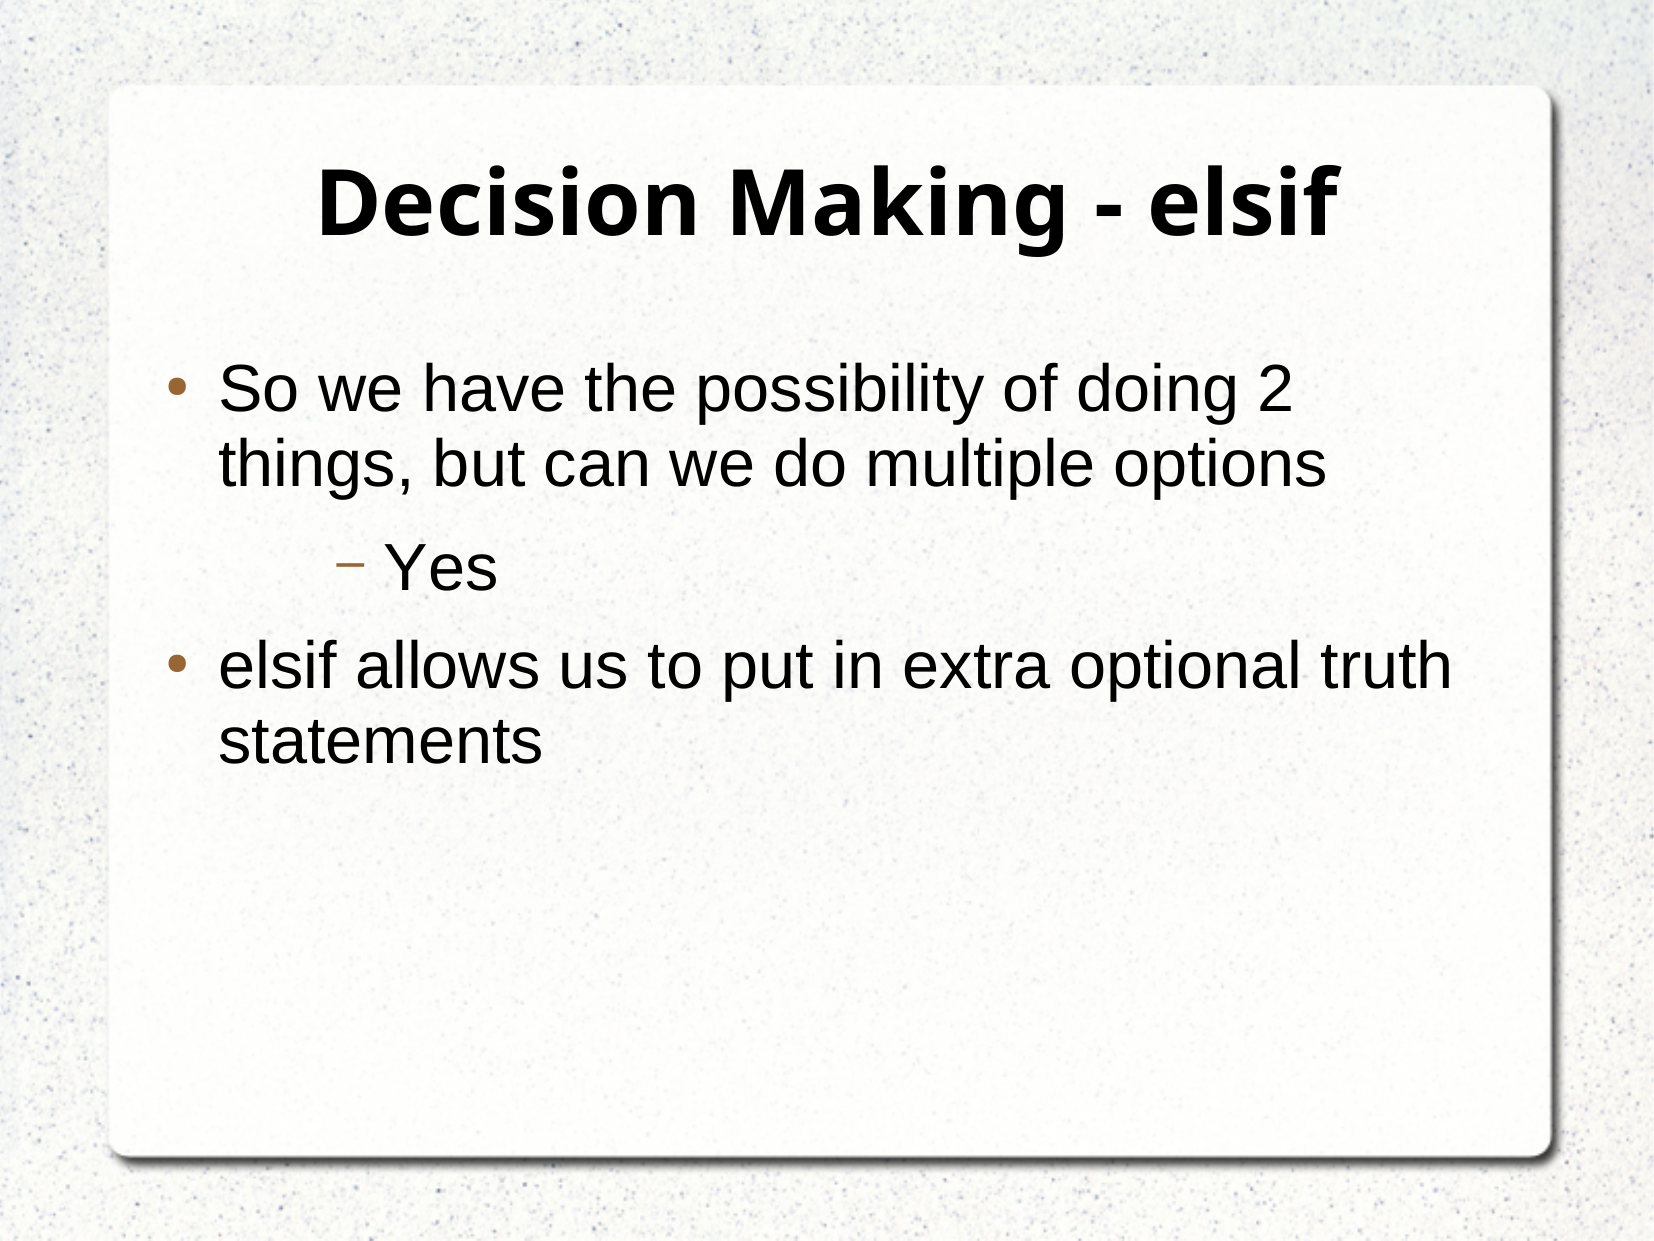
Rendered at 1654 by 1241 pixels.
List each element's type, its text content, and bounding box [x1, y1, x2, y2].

list So we have the possibility of doing 2 things, but can we do multiple options Yes elsif allows us to put in extra optional truth statements [147, 350, 1506, 986]
picture [0, 0, 1654, 1241]
title Decision Making - elsif [118, 96, 1536, 304]
